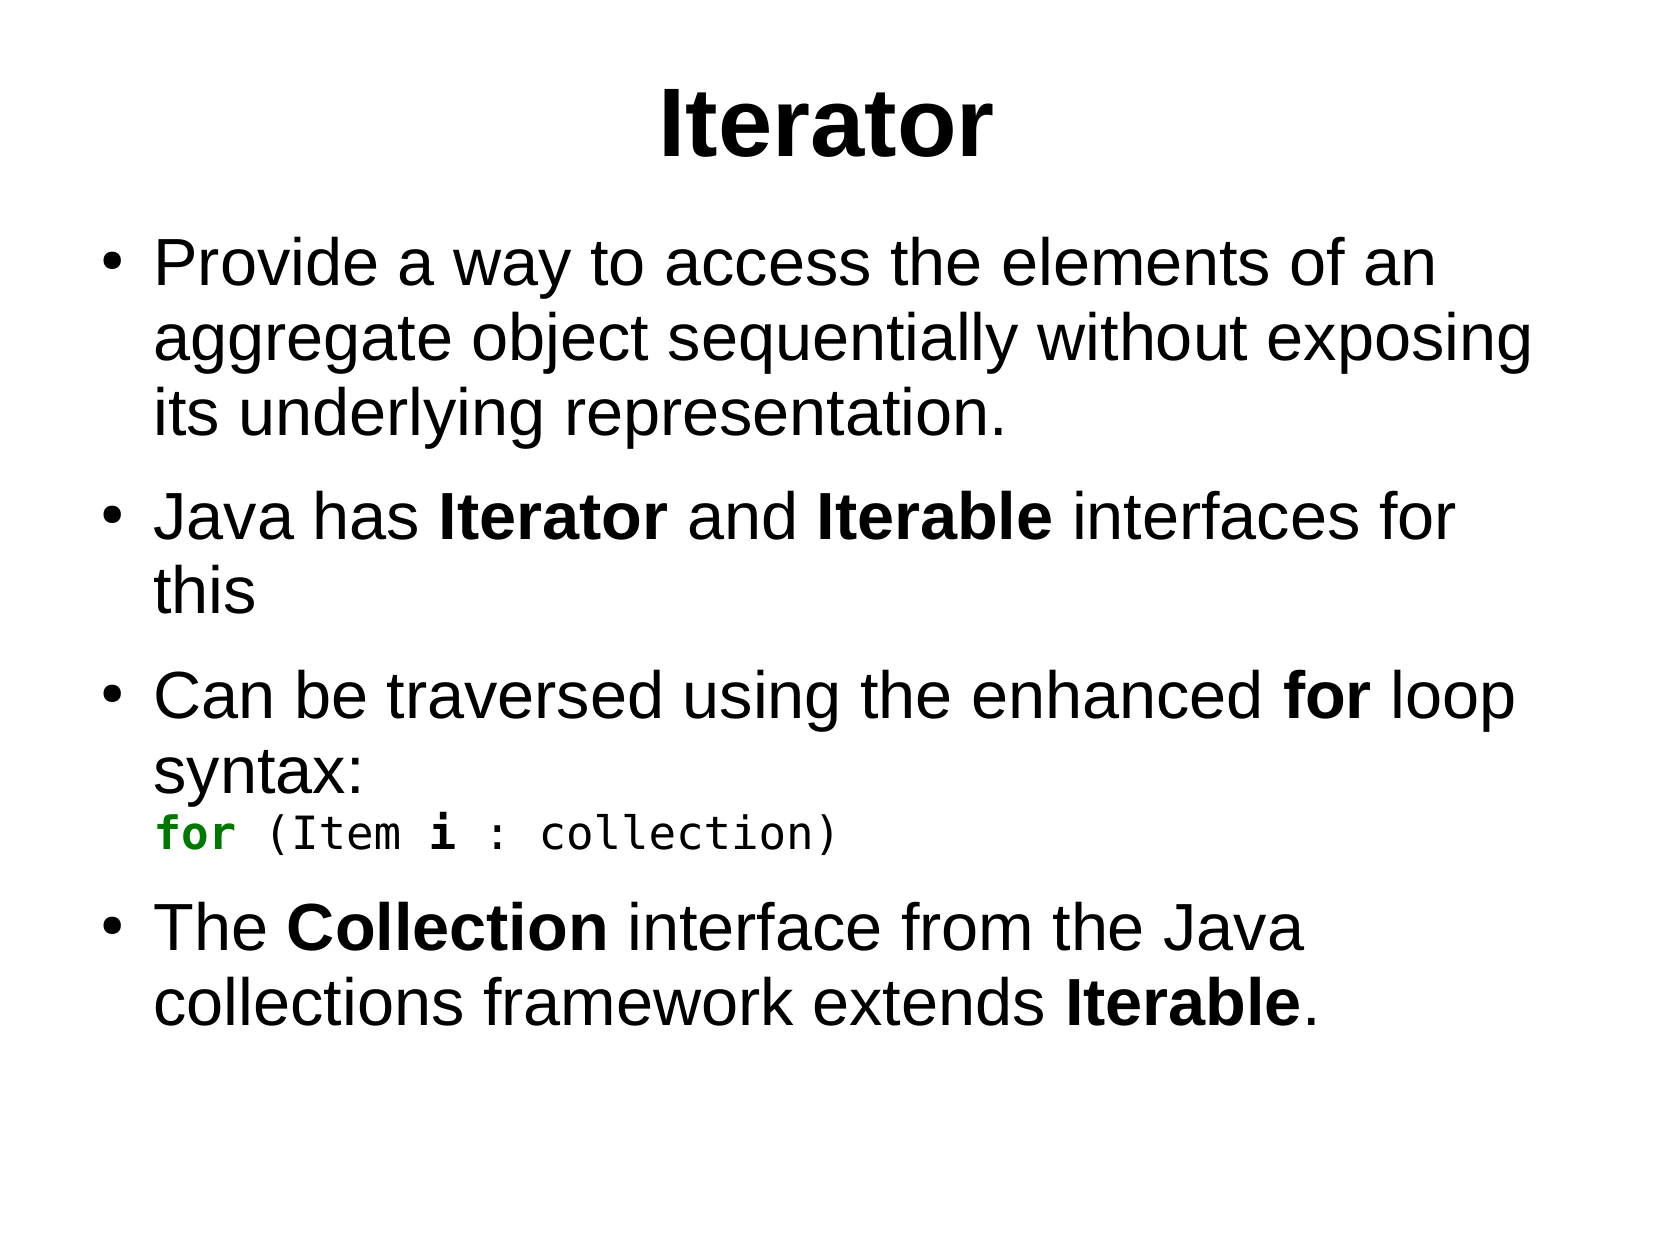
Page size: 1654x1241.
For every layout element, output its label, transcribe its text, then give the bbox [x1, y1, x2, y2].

title Iterator [82, 49, 1571, 196]
list Provide a way to access the elements of an aggregate object sequentially without exposing its underlying representation. Java has Iterator and Iterable interfaces for this Can be traversed using the enhanced for loop syntax: for (Item i : collection) The Collection interface from the Java collections framework extends Iterable. [82, 225, 1538, 1186]
